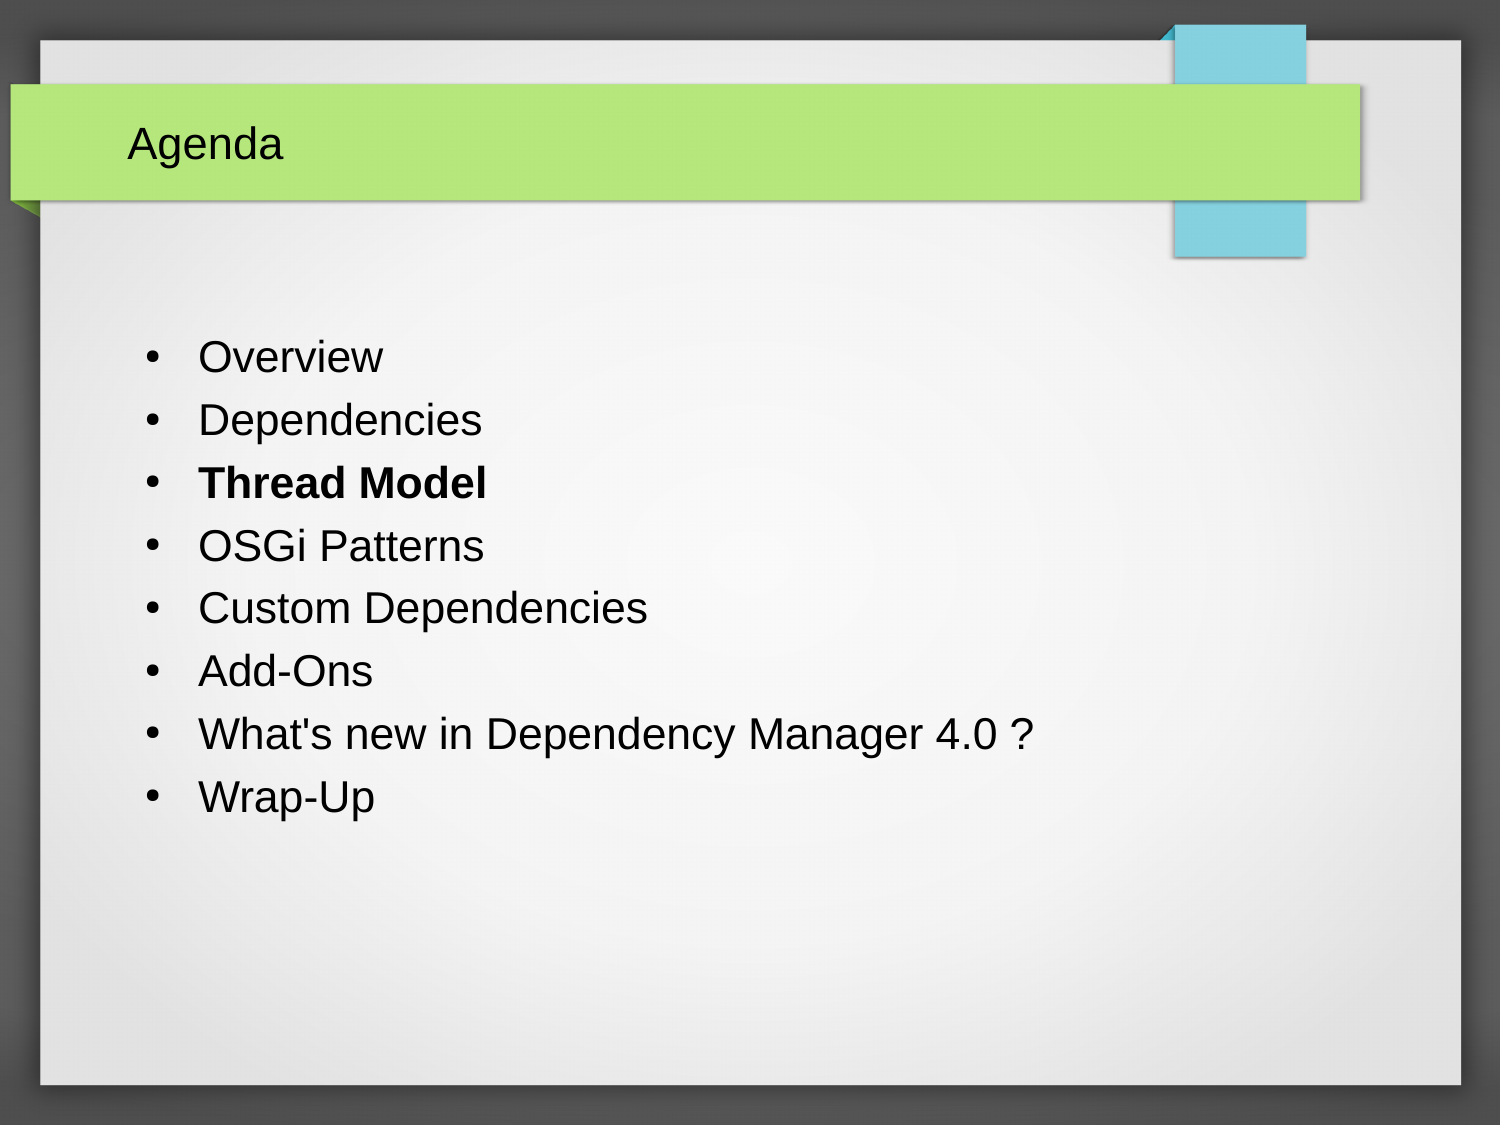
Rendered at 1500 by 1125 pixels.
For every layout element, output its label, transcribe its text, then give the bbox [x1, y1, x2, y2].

title Agenda [112, 42, 1388, 246]
list Overview Dependencies Thread Model OSGi Patterns Custom Dependencies Add-Ons What's new in Dependency Manager 4.0 ? Wrap-Up [112, 324, 1388, 978]
picture [0, 0, 1500, 1125]
